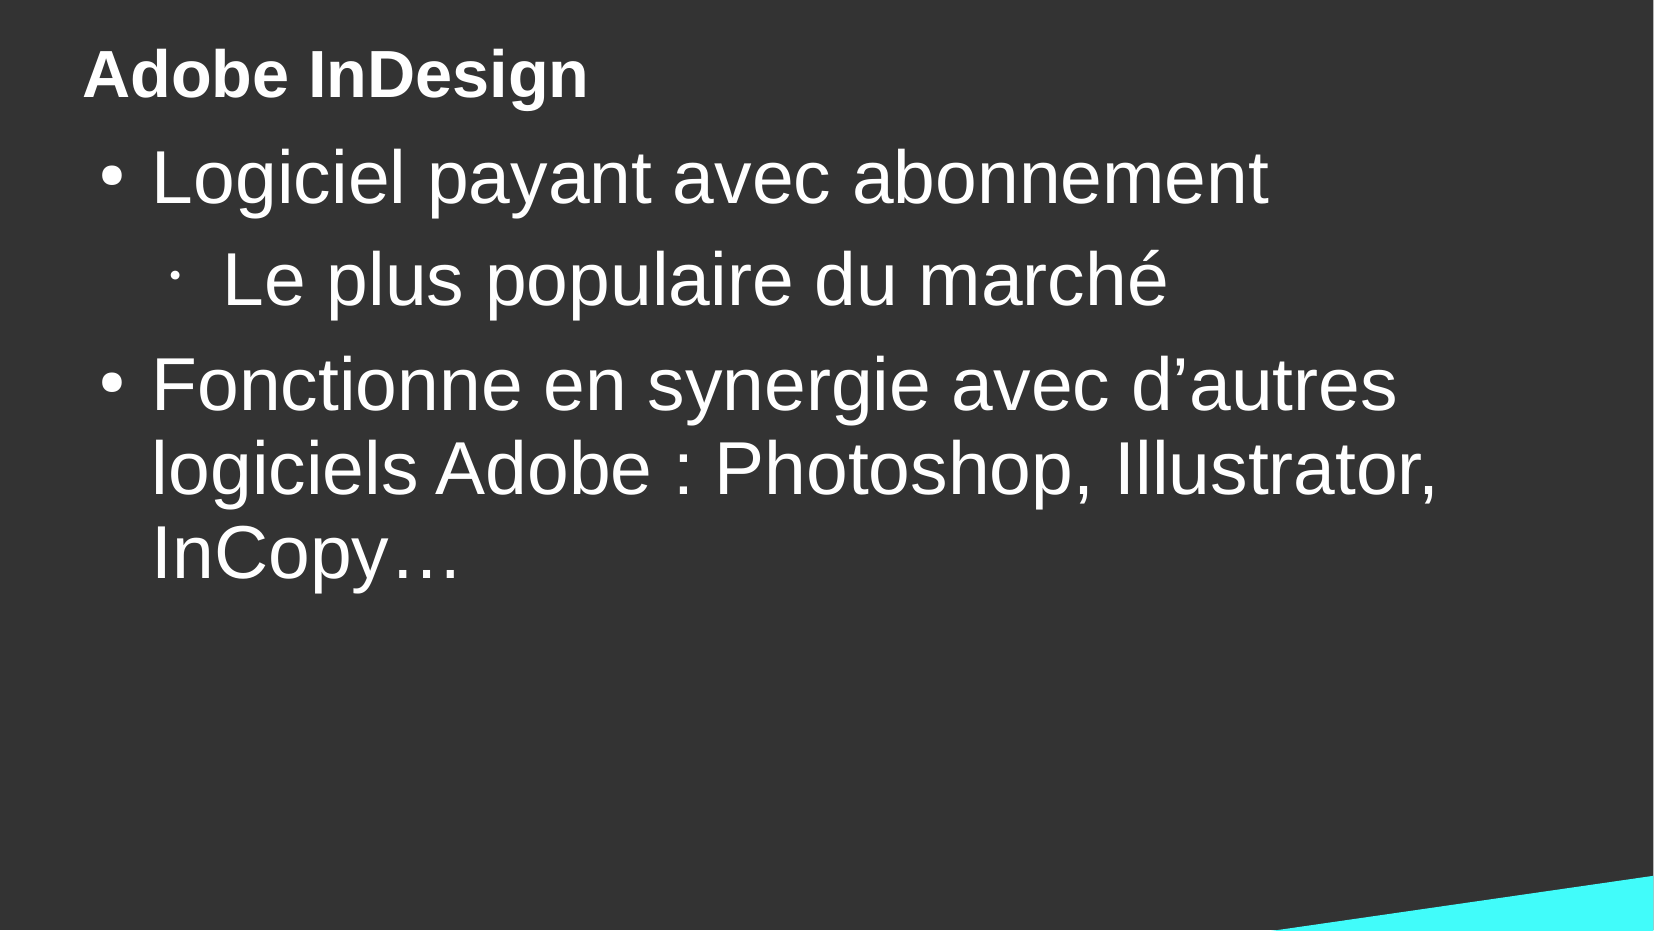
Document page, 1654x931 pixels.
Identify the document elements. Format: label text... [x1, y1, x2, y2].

text_box [1271, 875, 1654, 931]
title Adobe InDesign [82, 37, 1571, 122]
list Logiciel payant avec abonnement Le plus populaire du marché Fonctionne en synergie avec d’autres logiciels Adobe : Photoshop, Illustrator, InCopy… [80, 135, 1620, 777]
